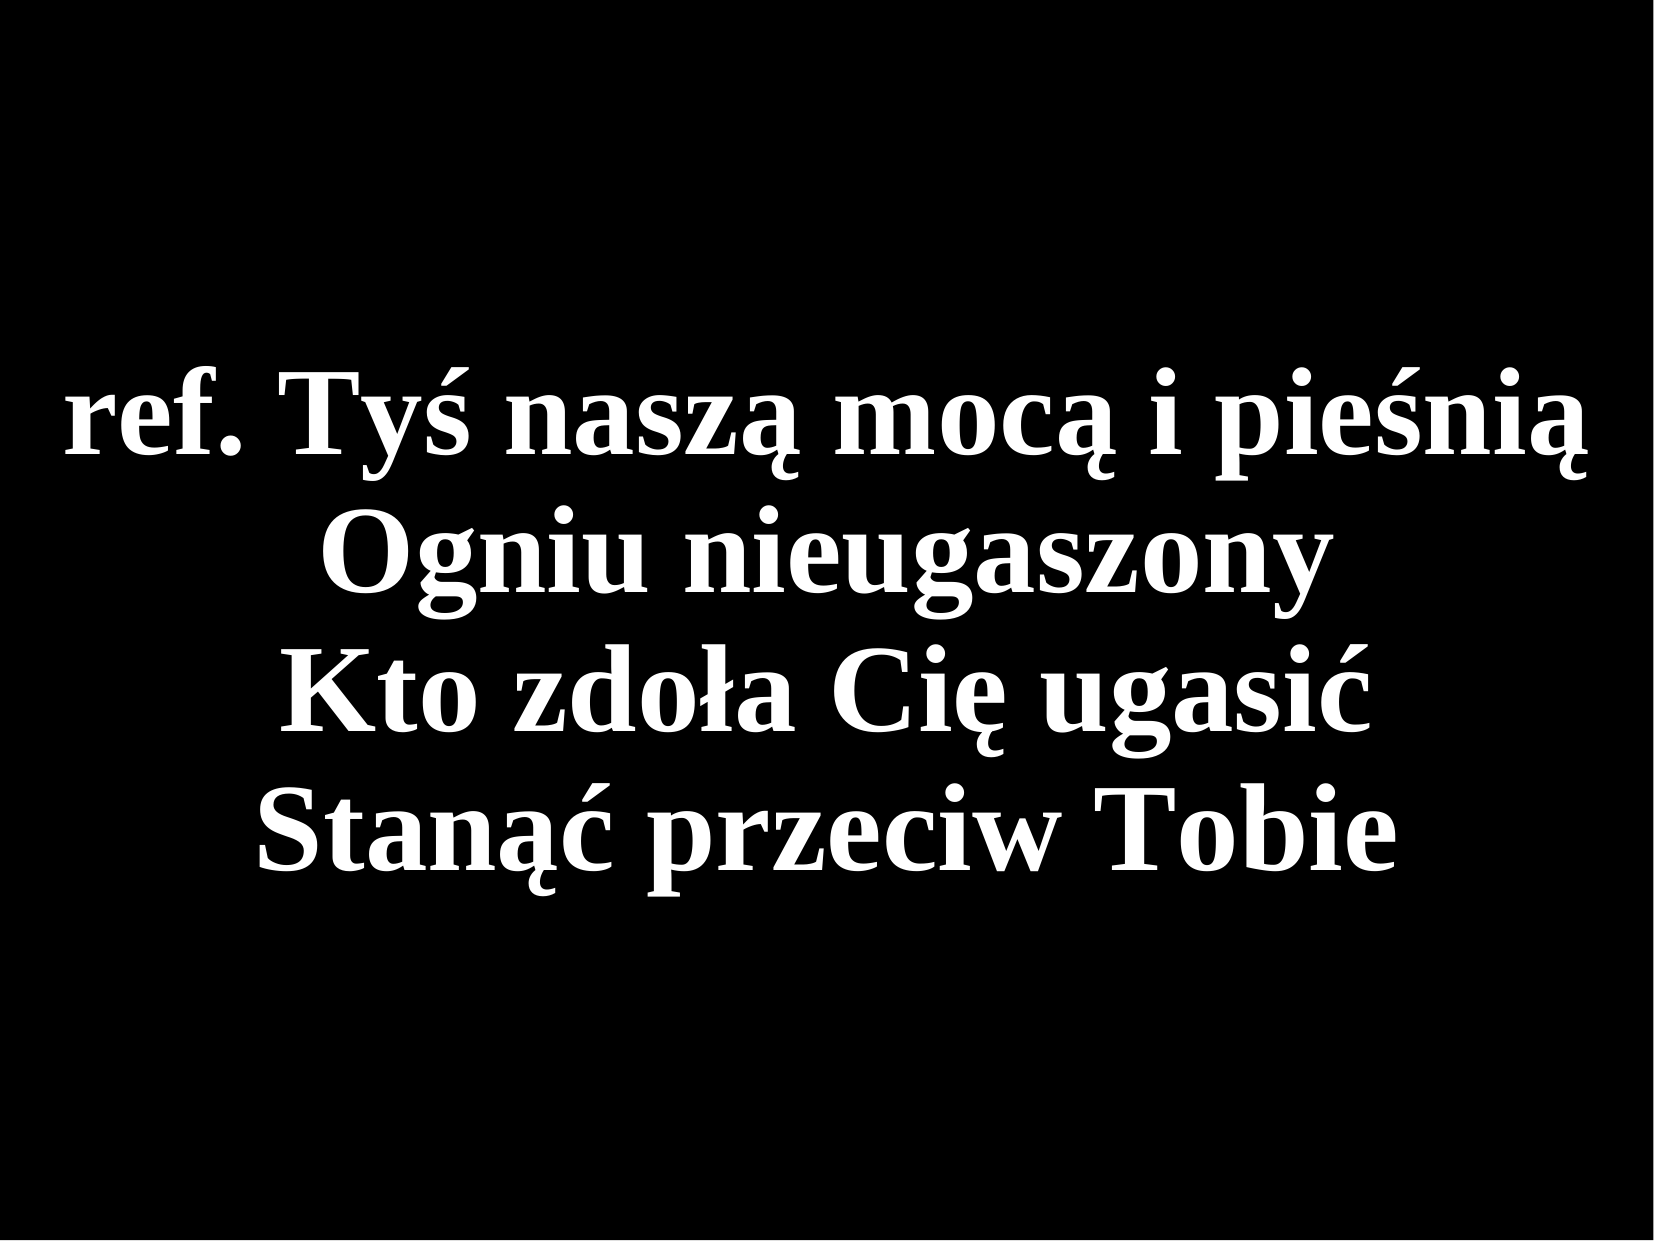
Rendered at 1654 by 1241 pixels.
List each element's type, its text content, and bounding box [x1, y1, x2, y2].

title ref. Tyś naszą mocą i pieśnią Ogniu nieugaszony Kto zdoła Cię ugasić Stanąć przeciw Tobie [0, 0, 1654, 1241]
